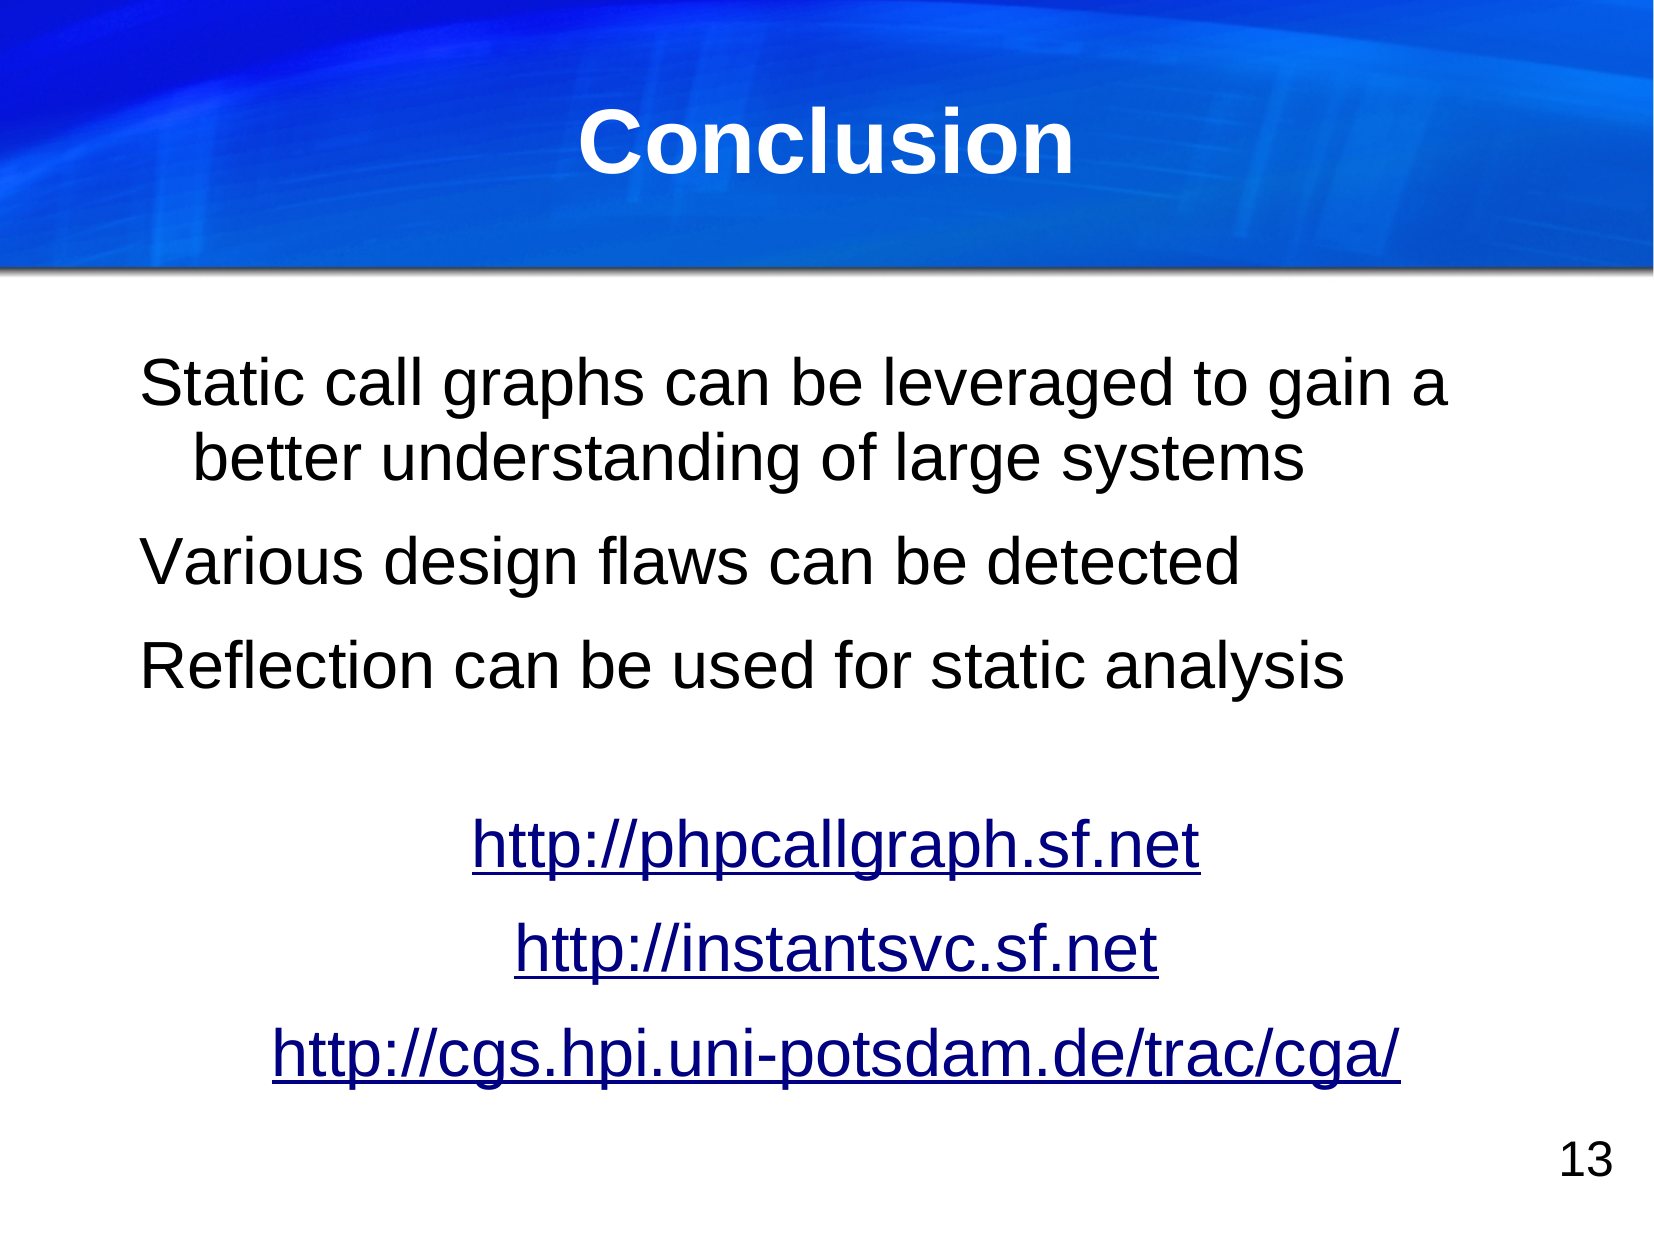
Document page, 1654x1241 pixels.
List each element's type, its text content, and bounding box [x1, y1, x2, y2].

picture [0, 0, 1654, 1241]
list Static call graphs can be leveraged to gain a better understanding of large systems Various design flaws can be detected Reflection can be used for static analysis http://phpcallgraph.sf.net http://instantsvc.sf.net http://cgs.hpi.uni-potsdam.de/trac/cga/ [121, 344, 1534, 1195]
title Conclusion [121, 37, 1534, 246]
